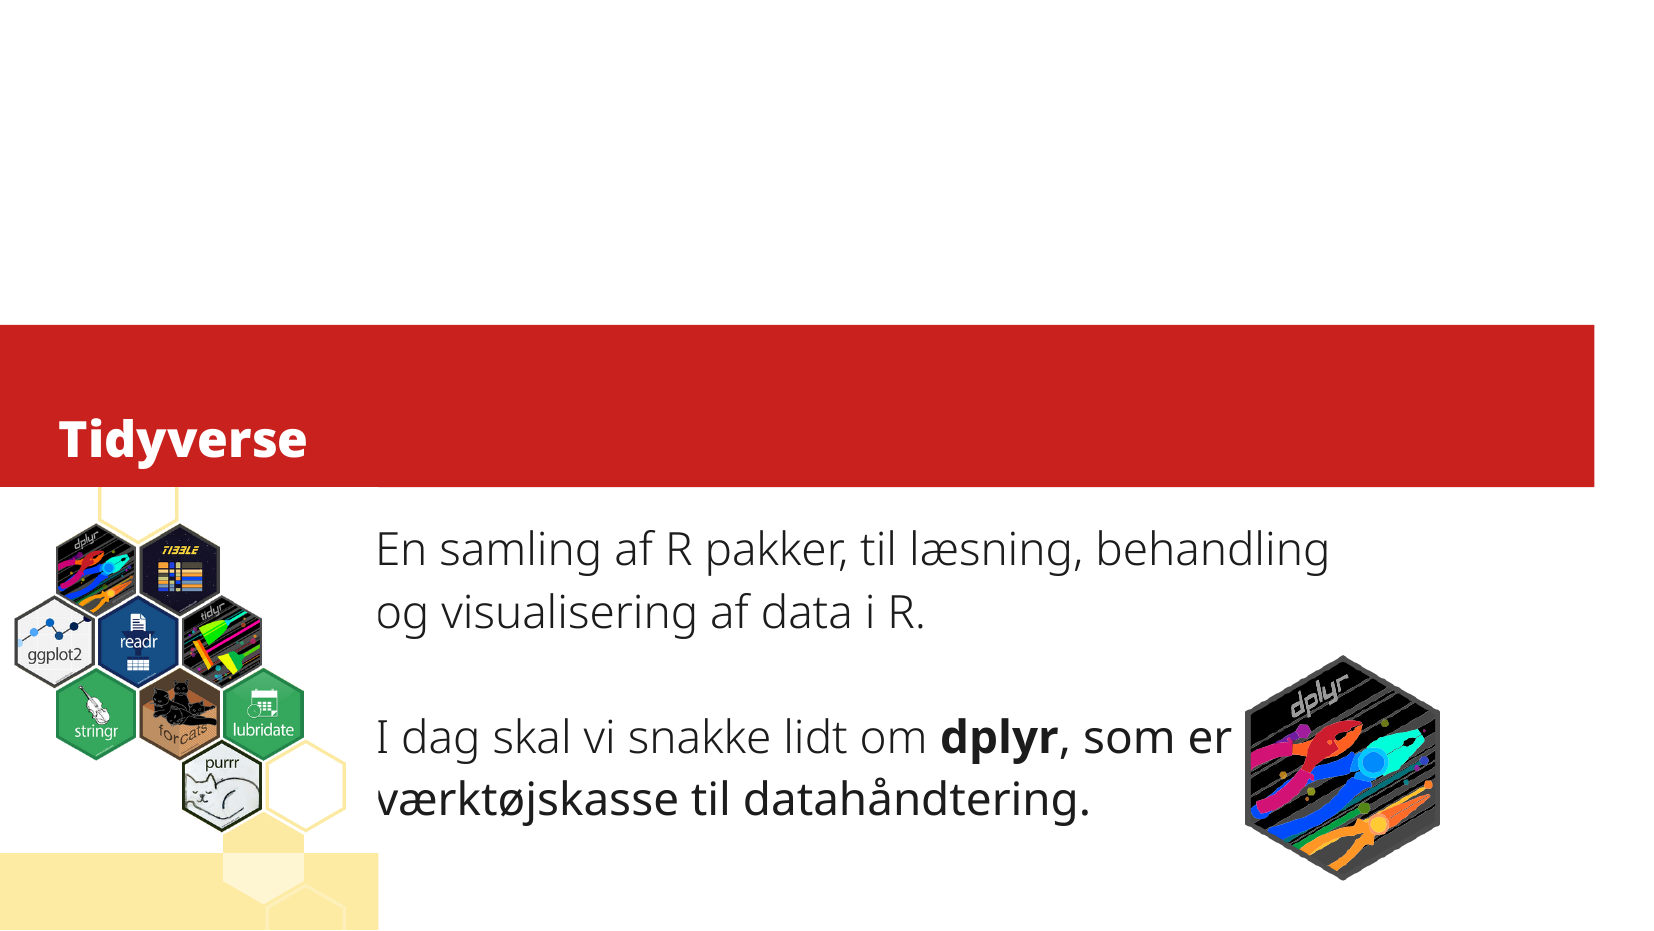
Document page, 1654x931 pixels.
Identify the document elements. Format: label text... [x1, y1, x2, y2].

subtitle En samling af R pakker, til læsning, behandling og visualisering af data i R. I dag skal vi snakke lidt om dplyr, som er en værktøjskasse til datahåndtering. [379, 516, 1388, 827]
picture [1245, 655, 1440, 881]
picture [0, 487, 379, 930]
title Tidyverse [59, 354, 1565, 473]
